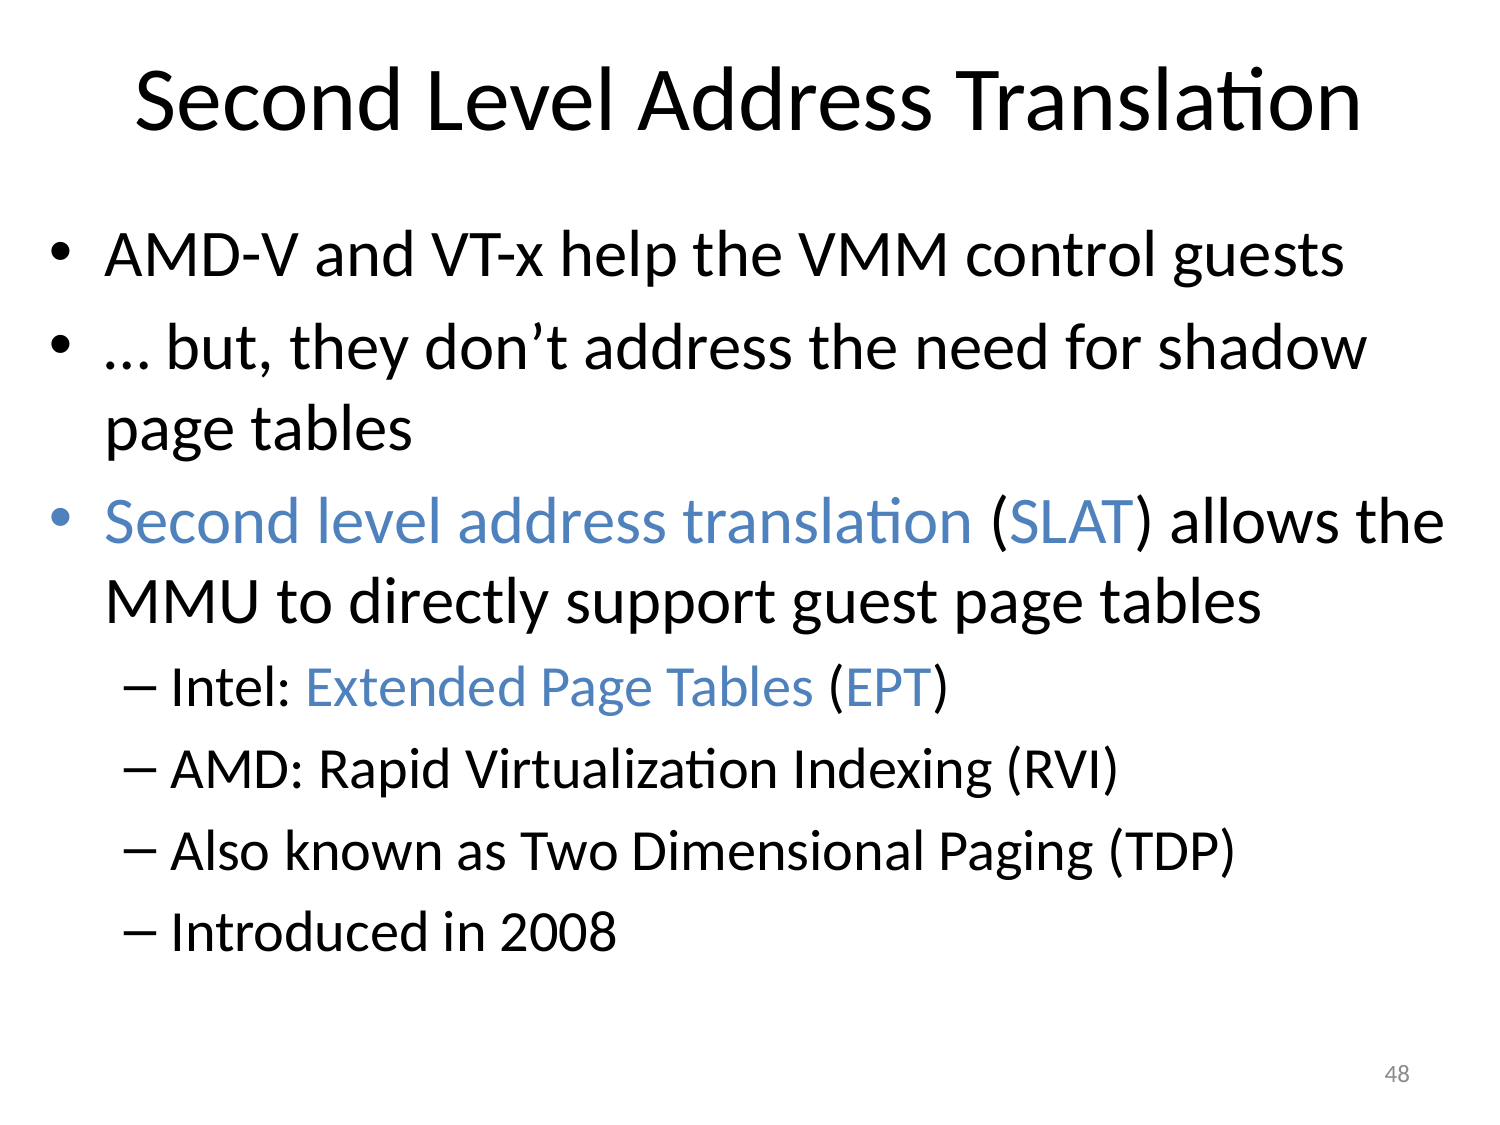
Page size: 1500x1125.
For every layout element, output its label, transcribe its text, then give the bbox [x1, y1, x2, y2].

list AMD-V and VT-x help the VMM control guests … but, they don’t address the need for shadow page tables Second level address translation (SLAT) allows the MMU to directly support guest page tables Intel: Extended Page Tables (EPT) AMD: Rapid Virtualization Indexing (RVI) Also known as Two Dimensional Paging (TDP) Introduced in 2008 [33, 202, 1467, 1041]
slide_number <number> [1074, 1042, 1425, 1103]
title Second Level Address Translation [75, 0, 1425, 188]
